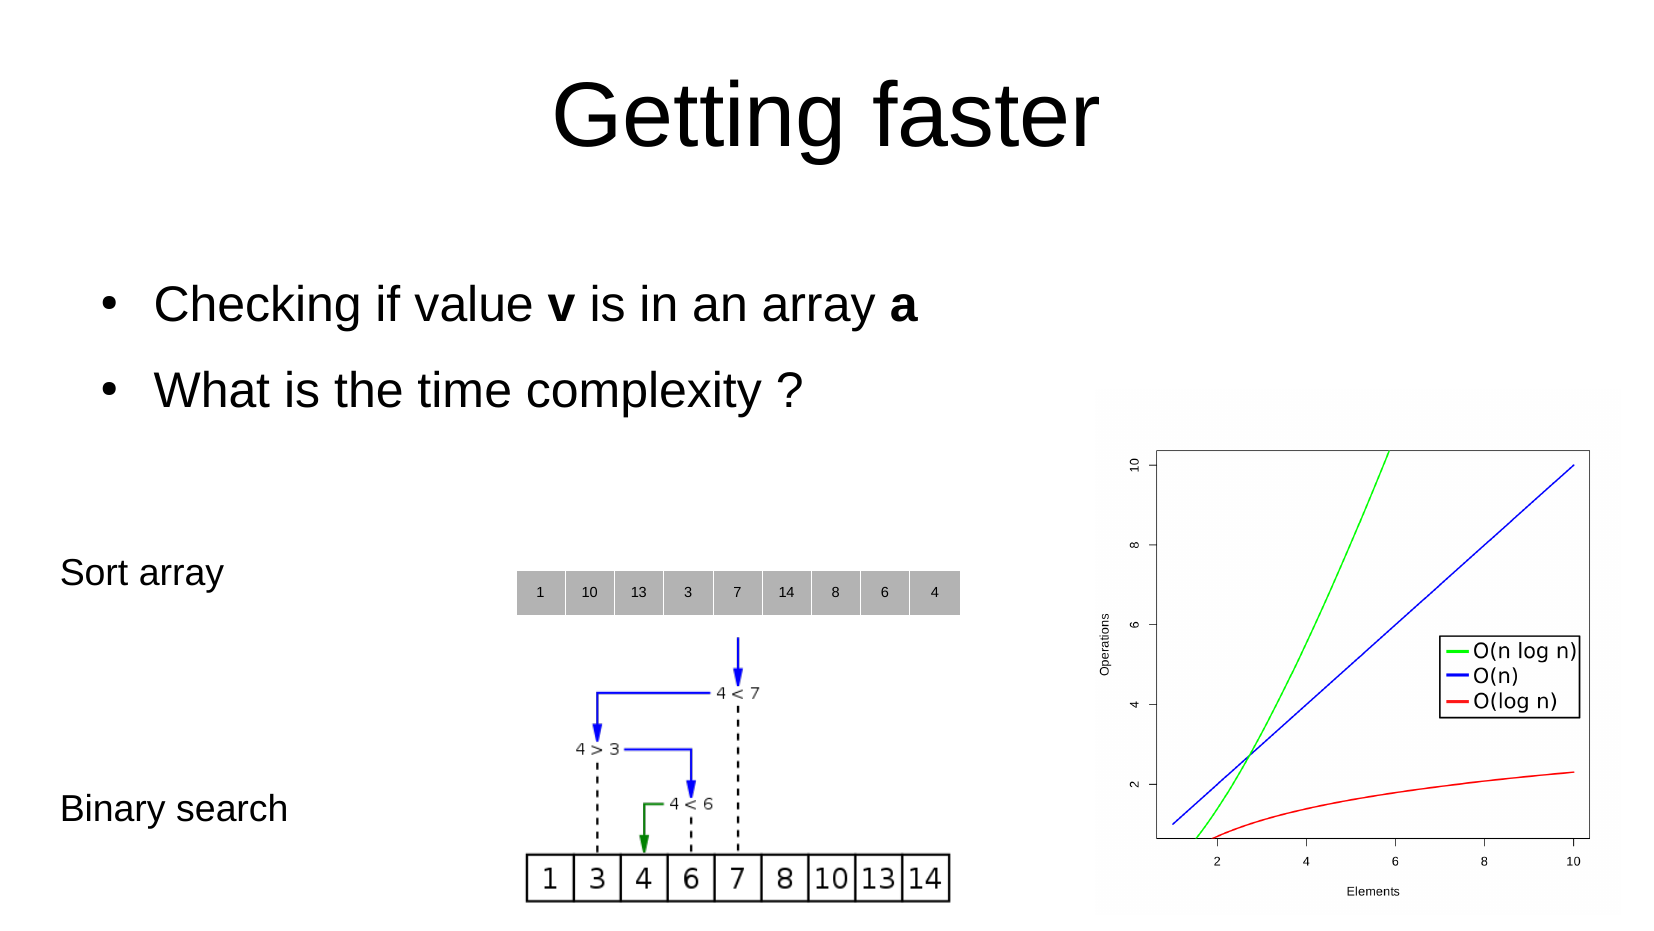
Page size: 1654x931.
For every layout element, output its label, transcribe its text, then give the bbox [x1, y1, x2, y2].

picture [1095, 389, 1621, 916]
title Getting faster [82, 37, 1571, 193]
table_header 3 [664, 571, 713, 615]
text_box Binary search [45, 780, 451, 879]
picture [513, 628, 961, 912]
table_header 13 [615, 571, 663, 615]
table_header 10 [566, 571, 614, 615]
text_box Sort array [45, 543, 451, 643]
table_header 8 [812, 571, 860, 615]
table_header 1 [517, 571, 565, 615]
table_header 4 [910, 571, 960, 615]
list Checking if value v is in an array a What is the time complexity ? [82, 276, 1571, 817]
table_header 6 [861, 571, 909, 615]
table_header 14 [763, 571, 811, 615]
table_header 7 [714, 571, 762, 615]
